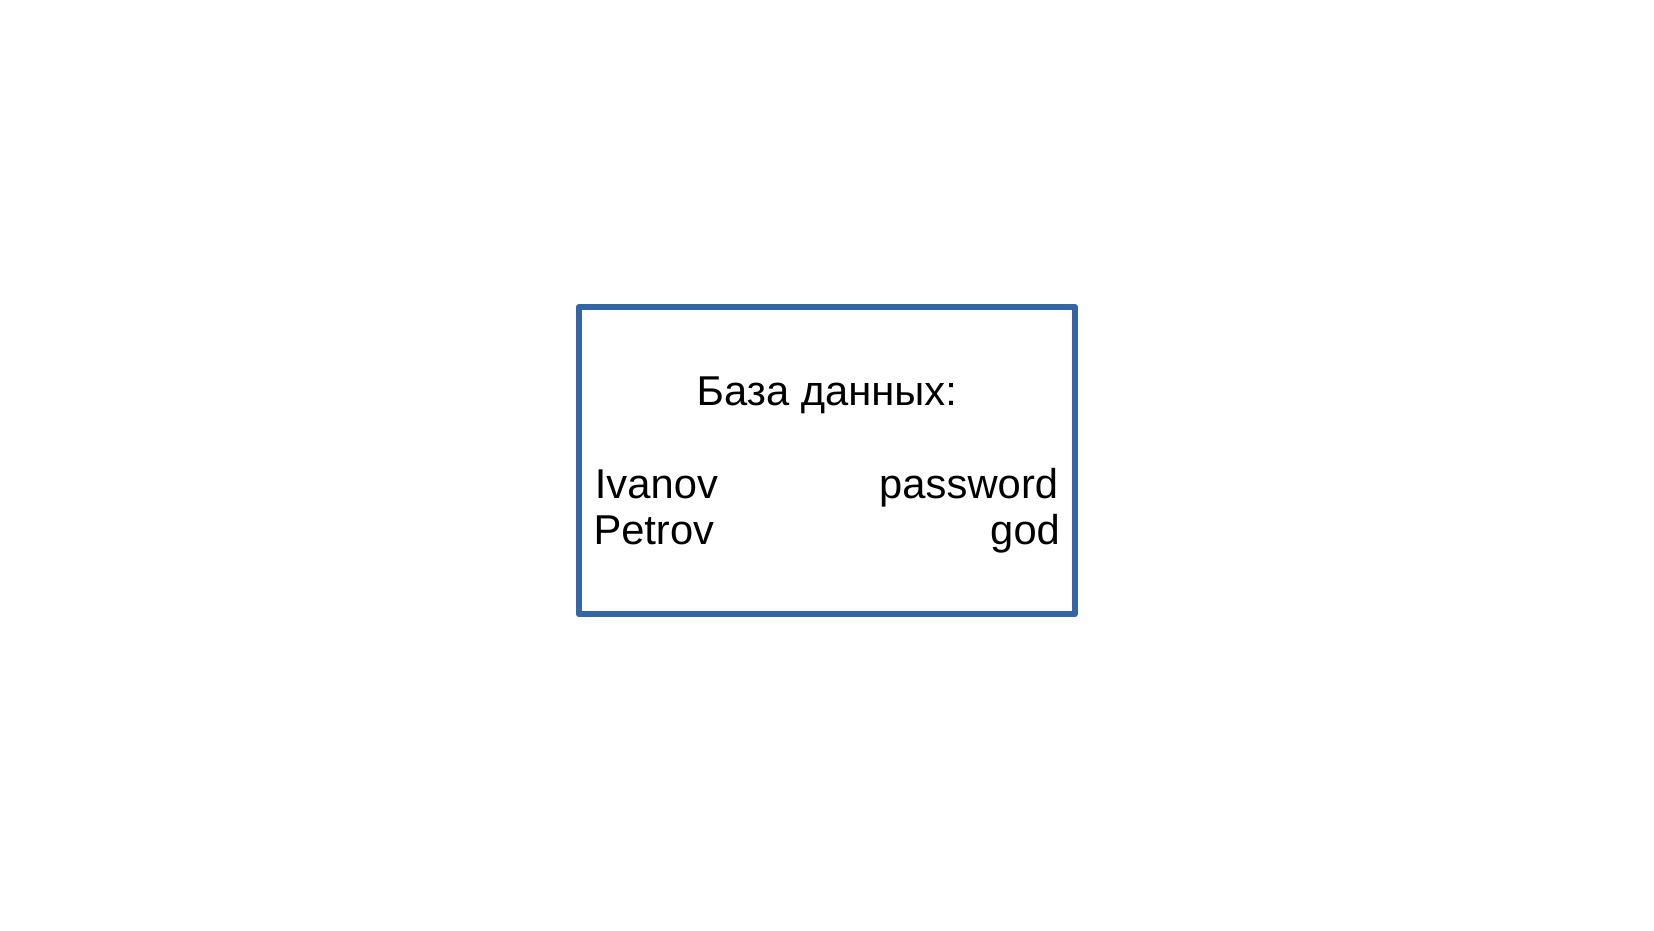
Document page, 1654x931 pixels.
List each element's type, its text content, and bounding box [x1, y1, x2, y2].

text_box База данных: Ivanov password Petrov god [578, 307, 1075, 615]
